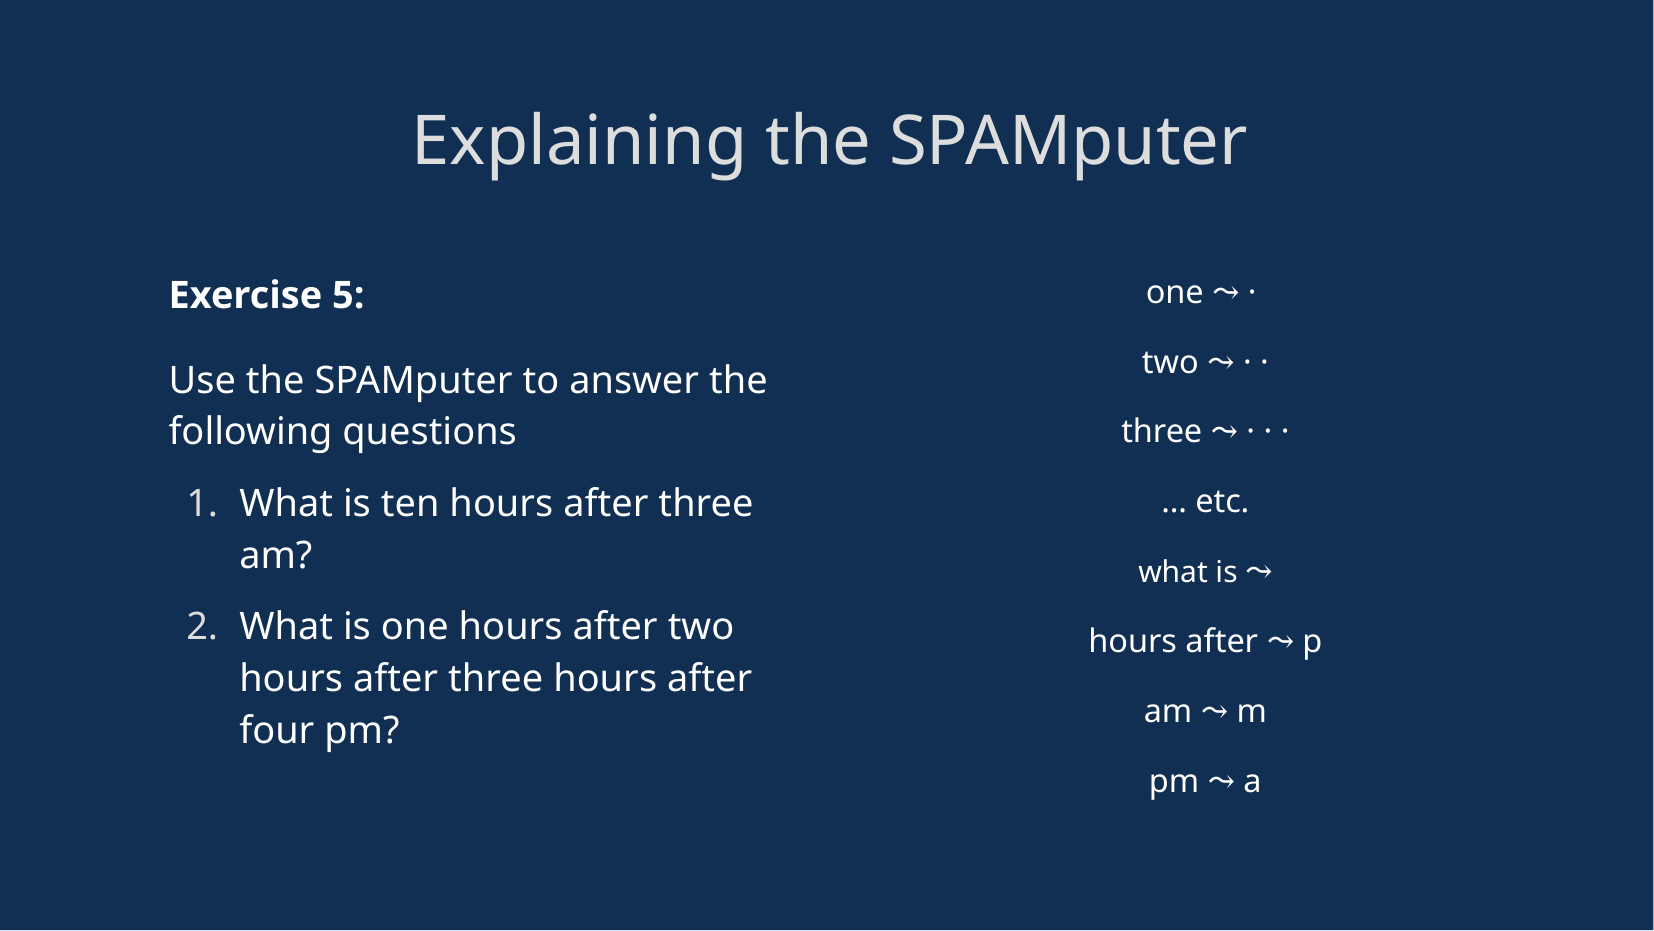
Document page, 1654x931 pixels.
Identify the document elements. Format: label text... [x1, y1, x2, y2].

title Explaining the SPAMputer [97, 56, 1563, 220]
list one ⤳ · two ⤳ · · three ⤳ · · · … etc. what is ⤳ hours after ⤳ p am ⤳ m pm ⤳ a [848, 268, 1563, 806]
list Exercise 5: Use the SPAMputer to answer the following questions What is ten hours after three am? What is one hours after two hours after three hours after four pm? [97, 268, 813, 806]
